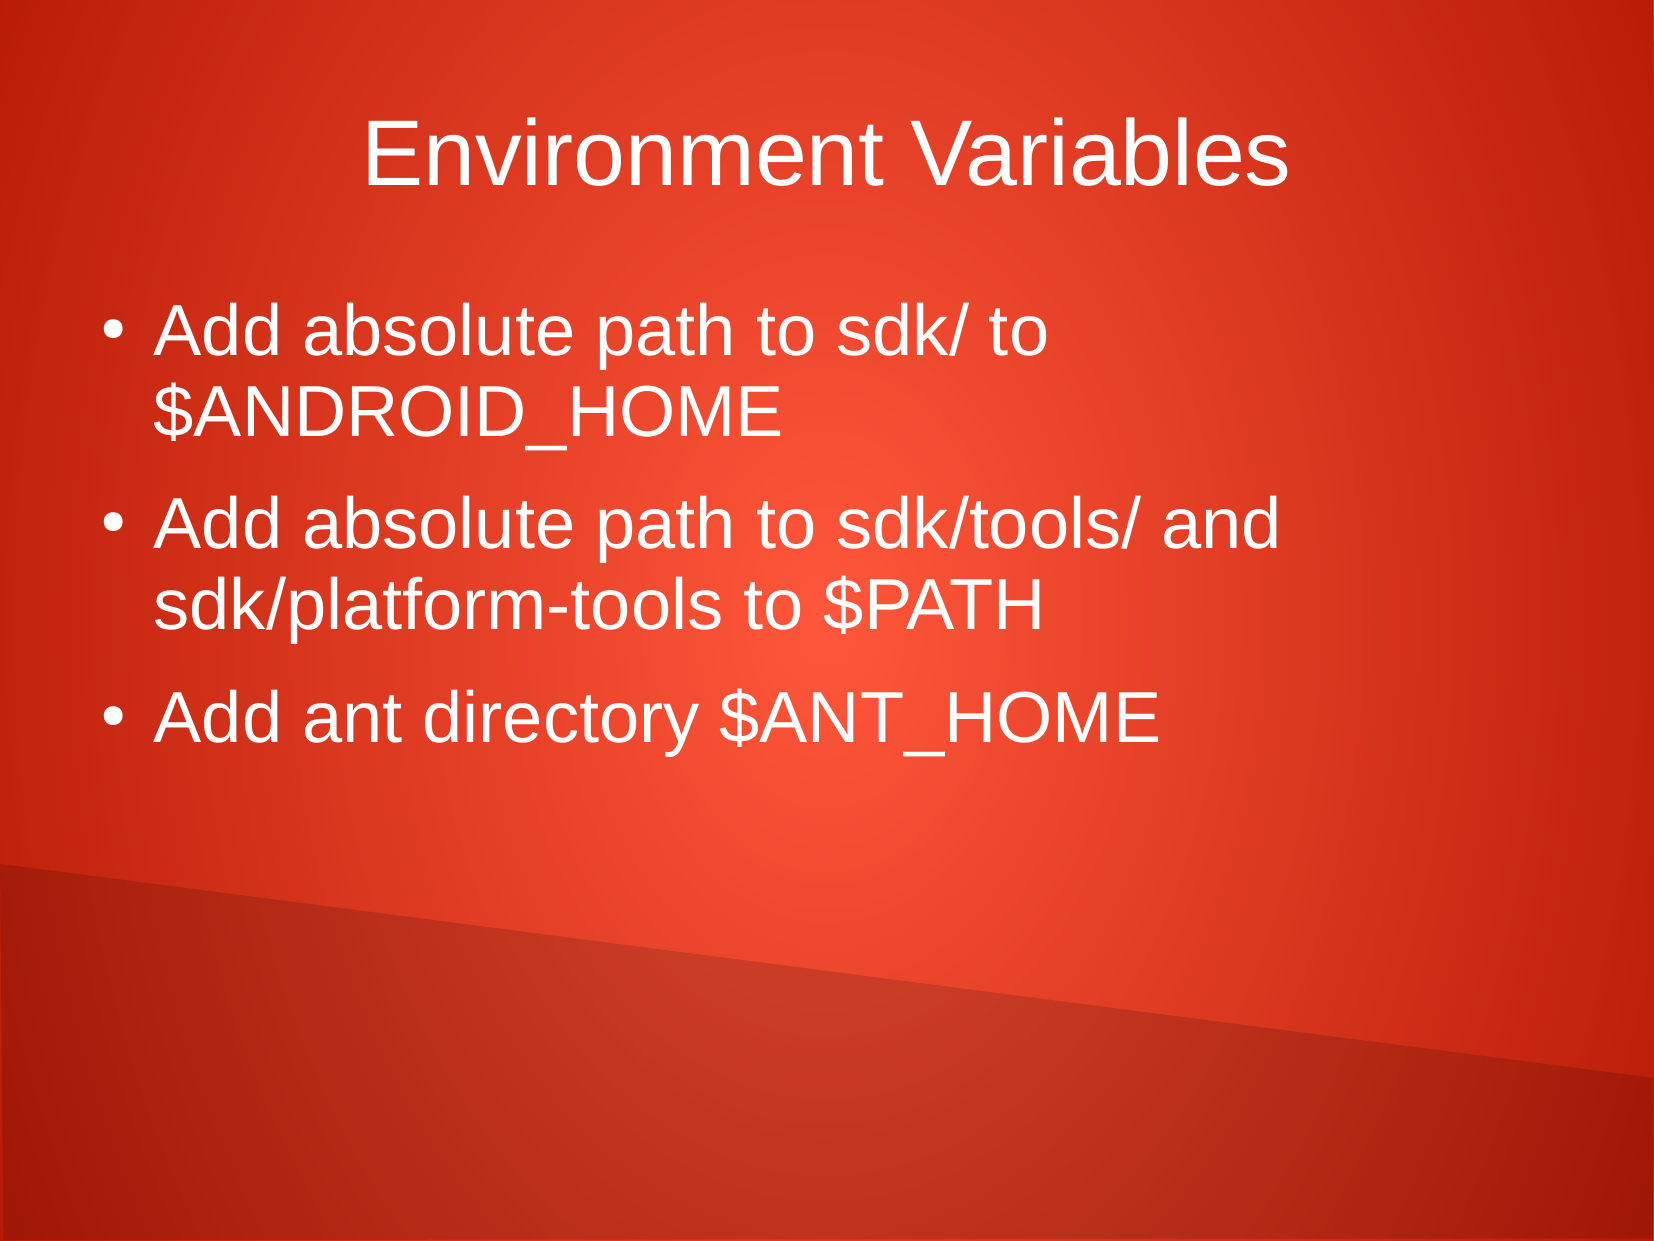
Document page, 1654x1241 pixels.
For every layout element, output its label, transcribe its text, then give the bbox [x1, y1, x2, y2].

list Add absolute path to sdk/ to $ANDROID_HOME Add absolute path to sdk/tools/ and sdk/platform-tools to $PATH Add ant directory $ANT_HOME [82, 290, 1571, 1010]
title Environment Variables [82, 49, 1571, 257]
